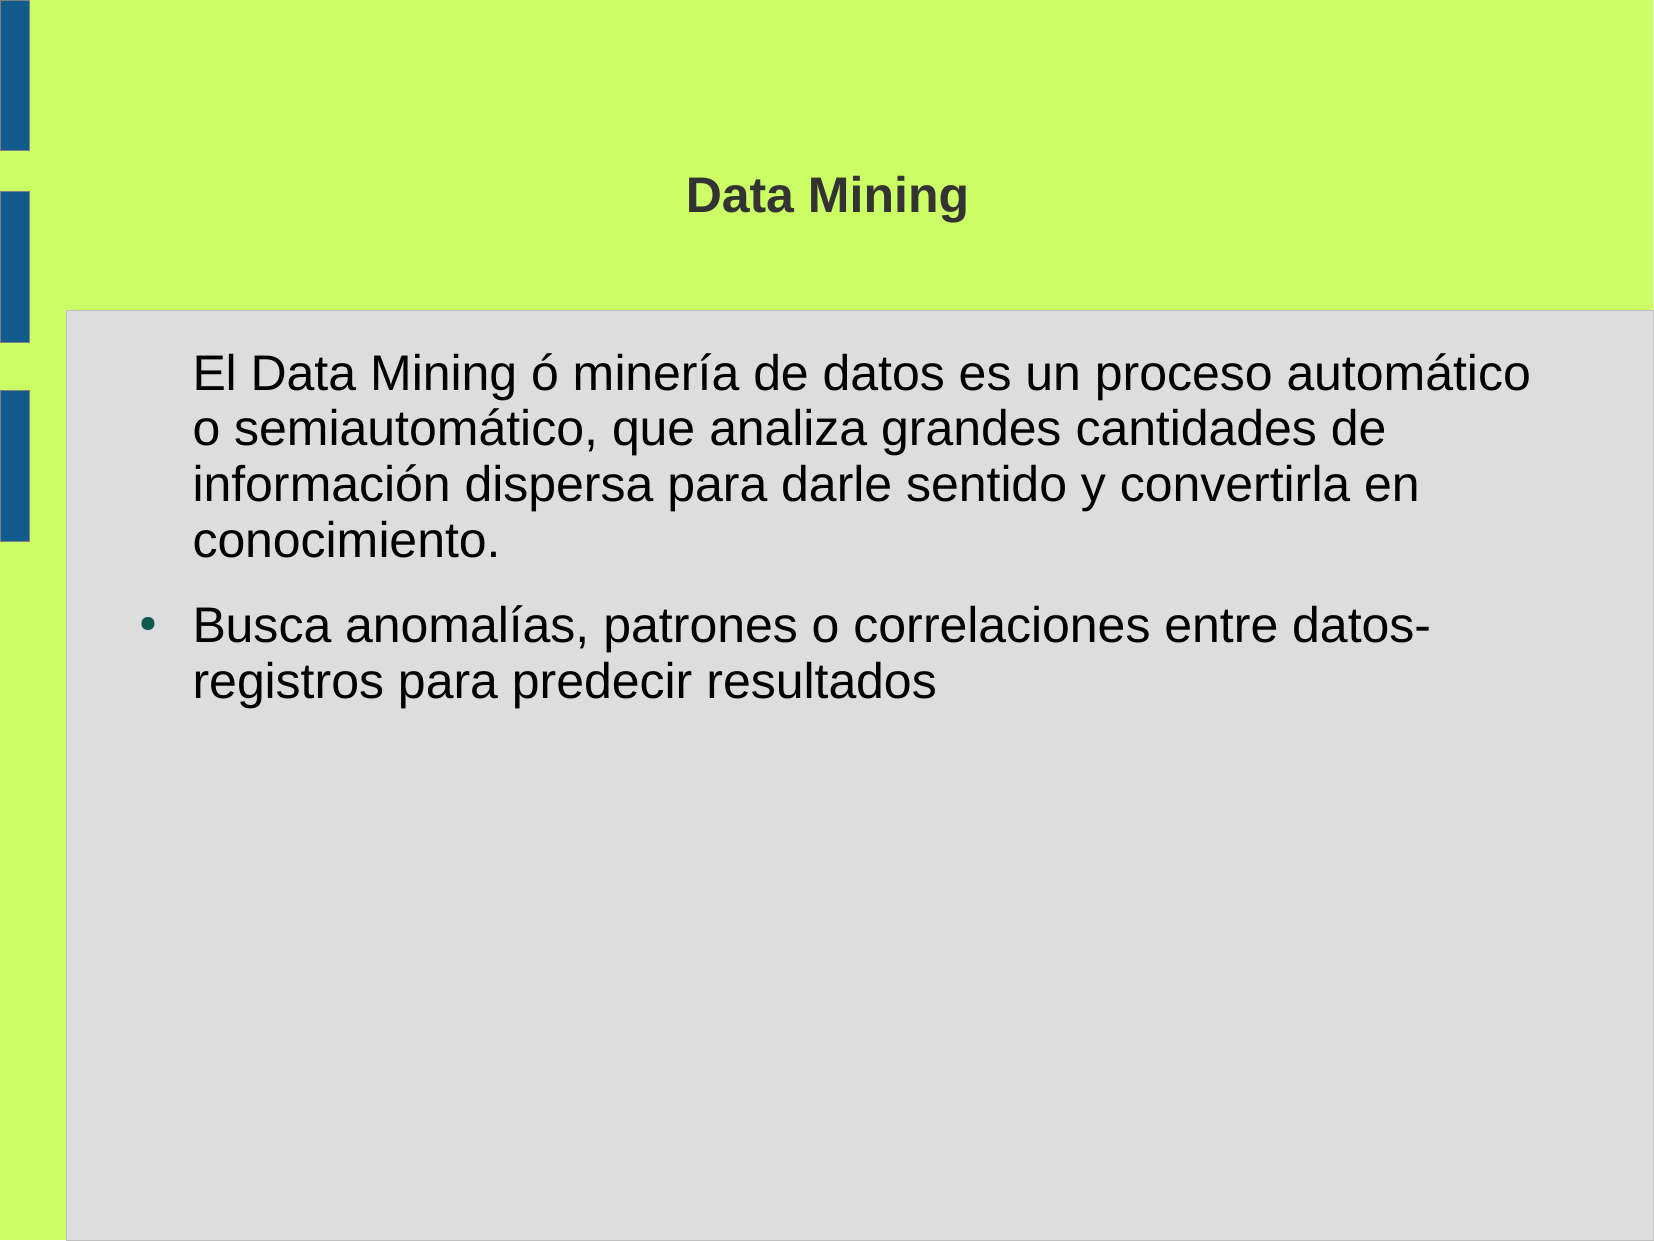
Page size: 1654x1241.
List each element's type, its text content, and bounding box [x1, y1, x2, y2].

list El Data Mining ó minería de datos es un proceso automático o semiautomático, que analiza grandes cantidades de información dispersa para darle sentido y convertirla en conocimiento. Busca anomalías, patrones o correlaciones entre datos-registros para predecir resultados [121, 344, 1534, 1127]
title Data Mining [121, 91, 1534, 299]
